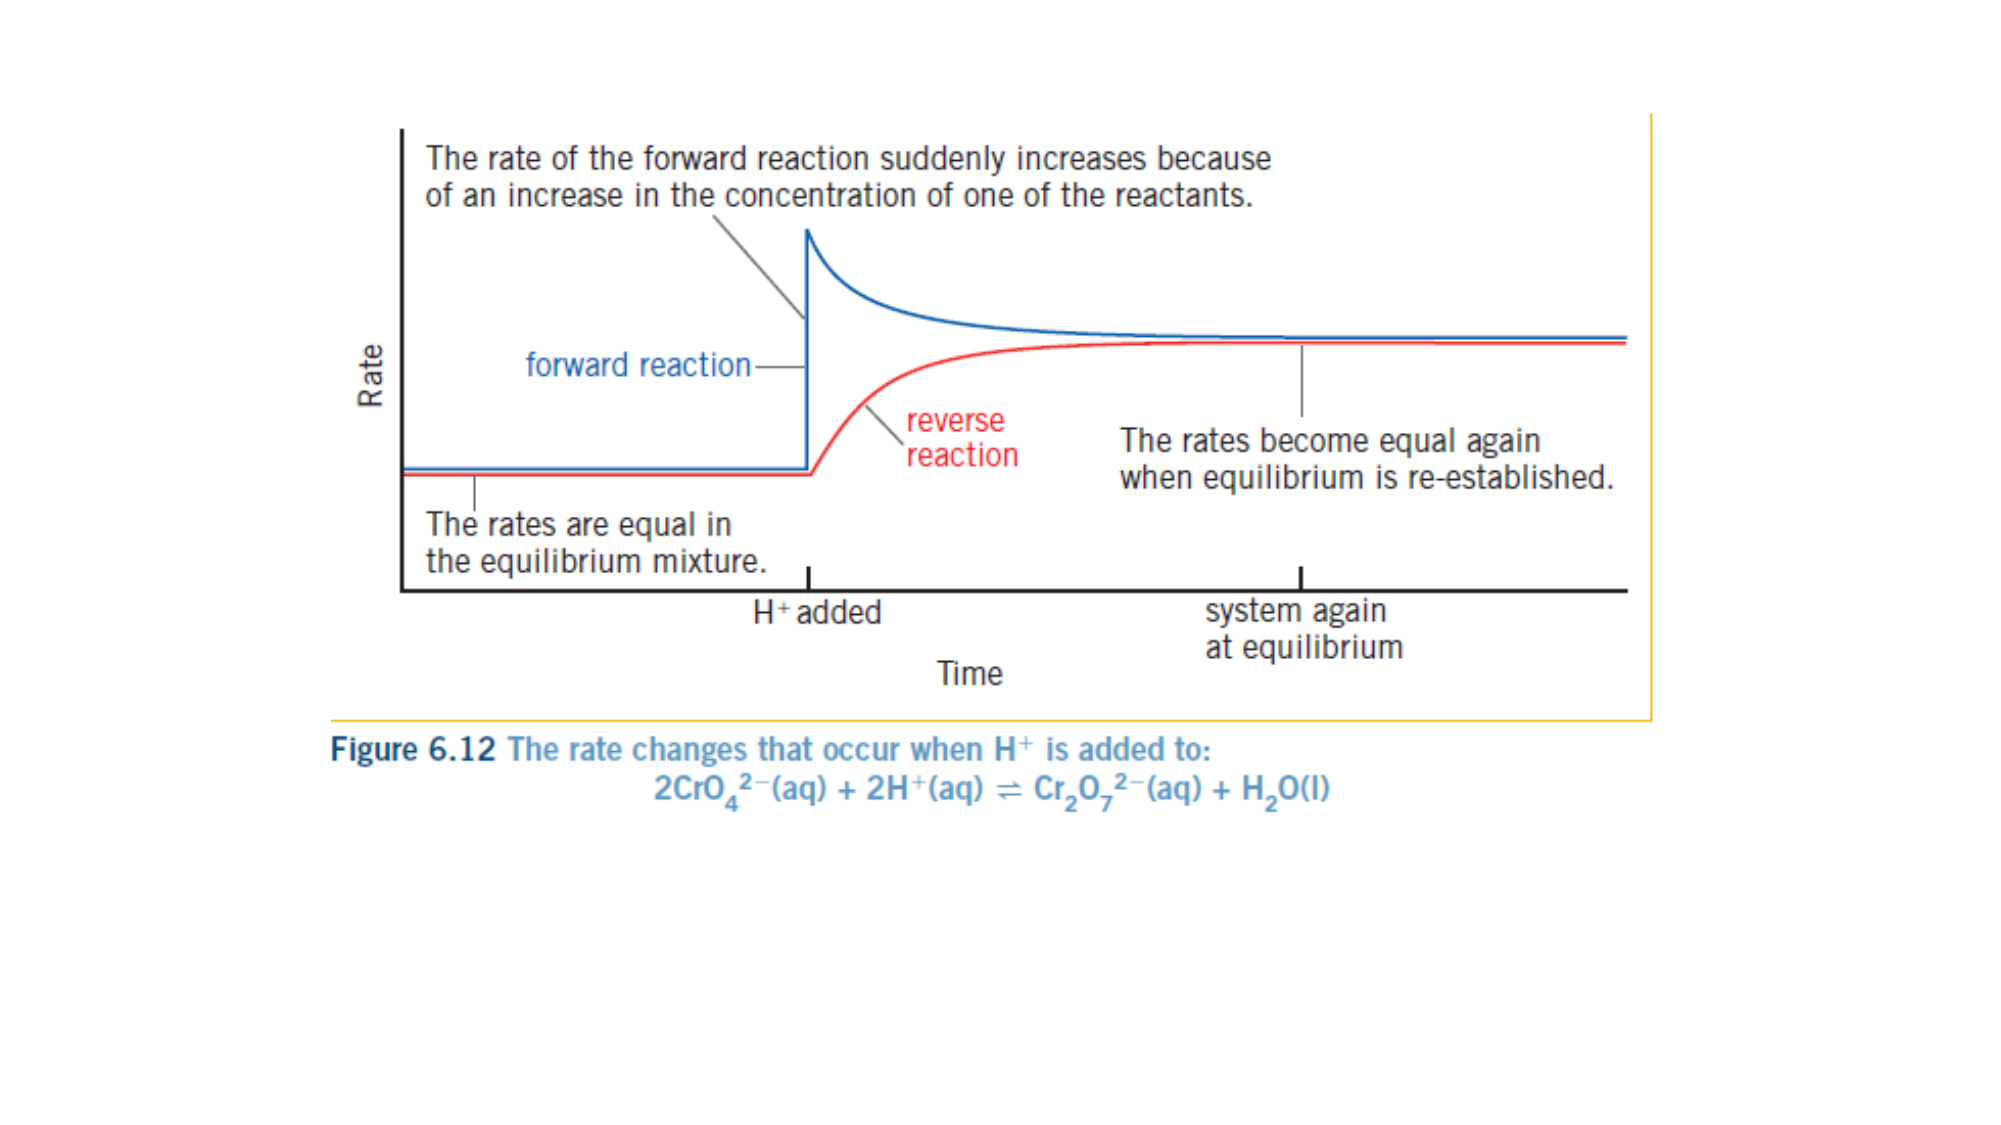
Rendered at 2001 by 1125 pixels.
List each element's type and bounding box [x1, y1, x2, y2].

picture [331, 113, 1659, 841]
